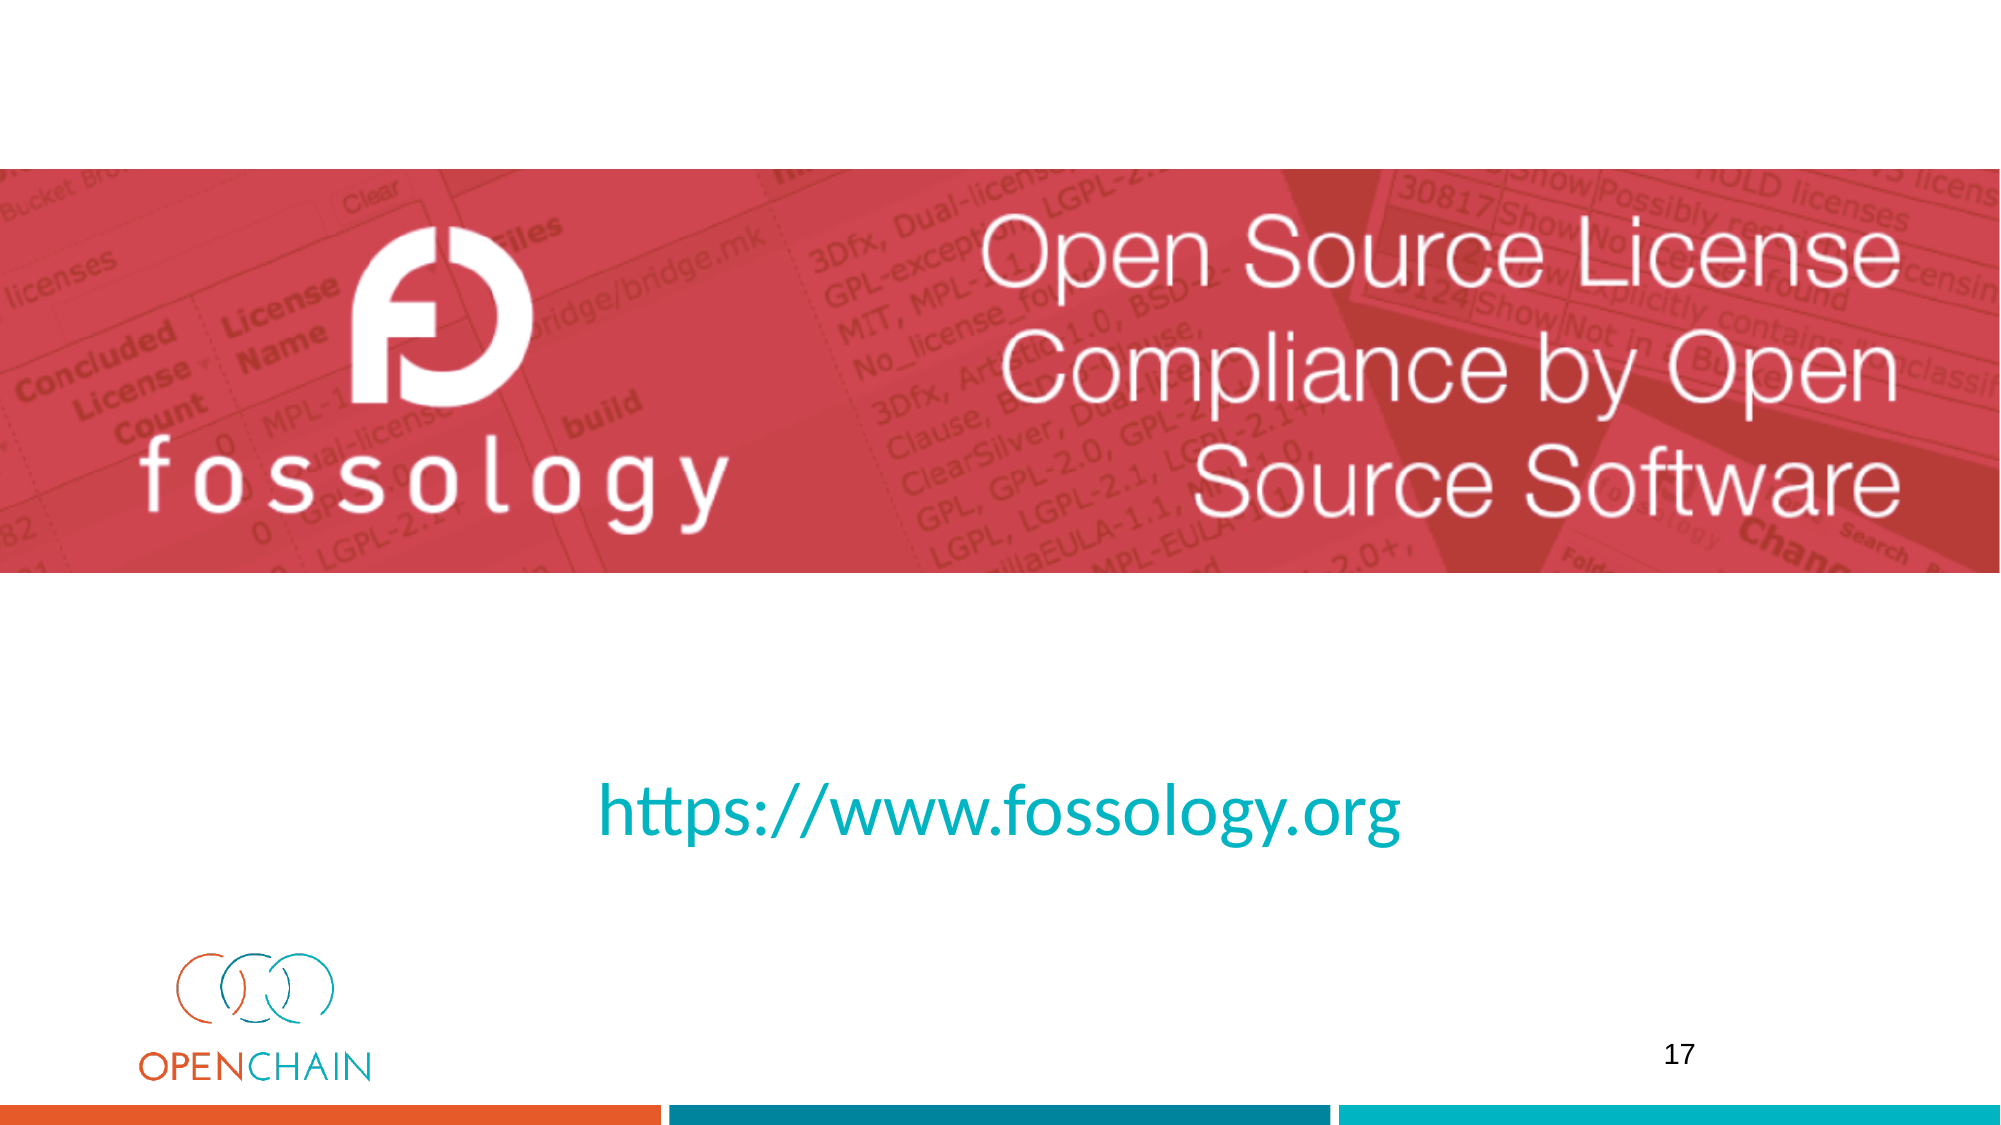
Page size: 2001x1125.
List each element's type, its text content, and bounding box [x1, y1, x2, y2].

title https://www.fossology.org [137, 702, 1863, 921]
picture [137, 951, 372, 1082]
picture [0, 169, 2000, 573]
slide_number <number> [1648, 1022, 1863, 1083]
